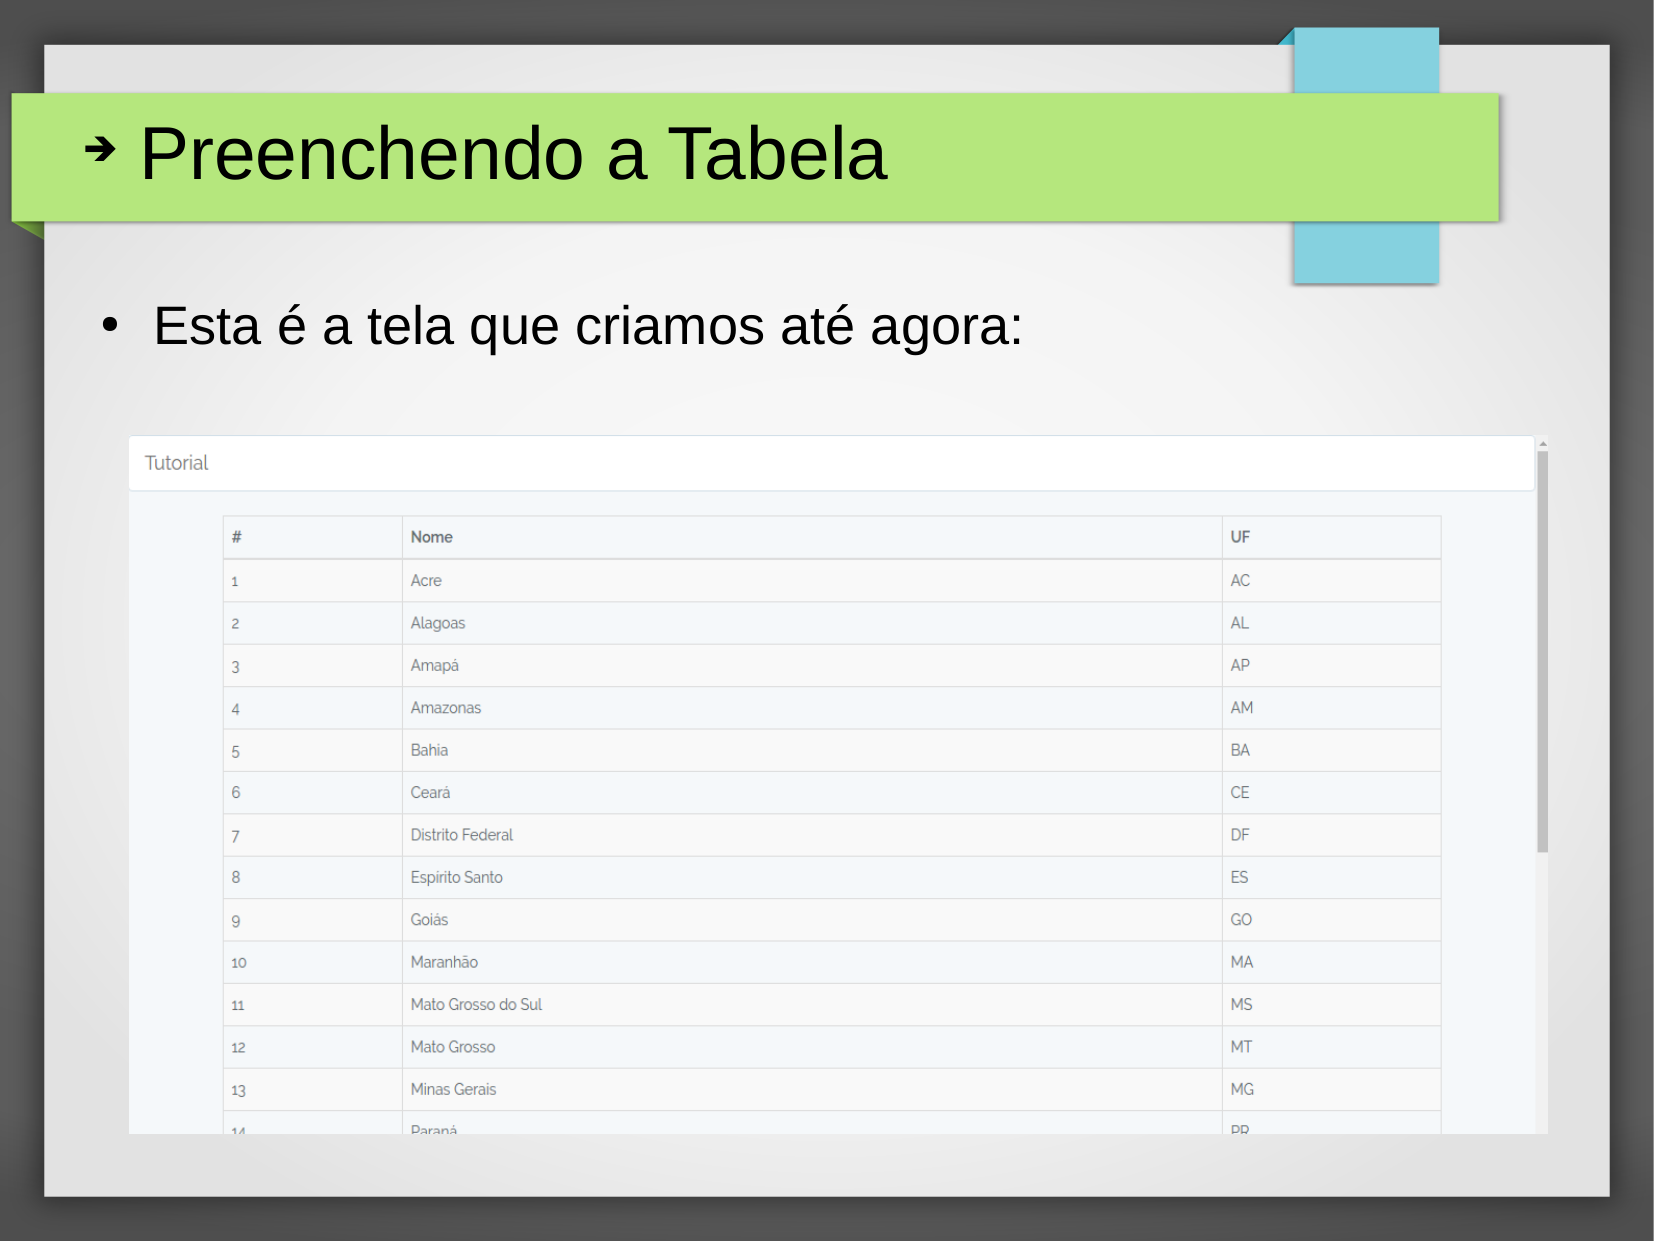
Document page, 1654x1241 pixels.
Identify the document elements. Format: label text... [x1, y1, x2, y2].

picture [0, 0, 1654, 1241]
list Esta é a tela que criamos até agora: [82, 295, 1571, 1015]
title Preenchendo a Tabela [82, 94, 1264, 213]
